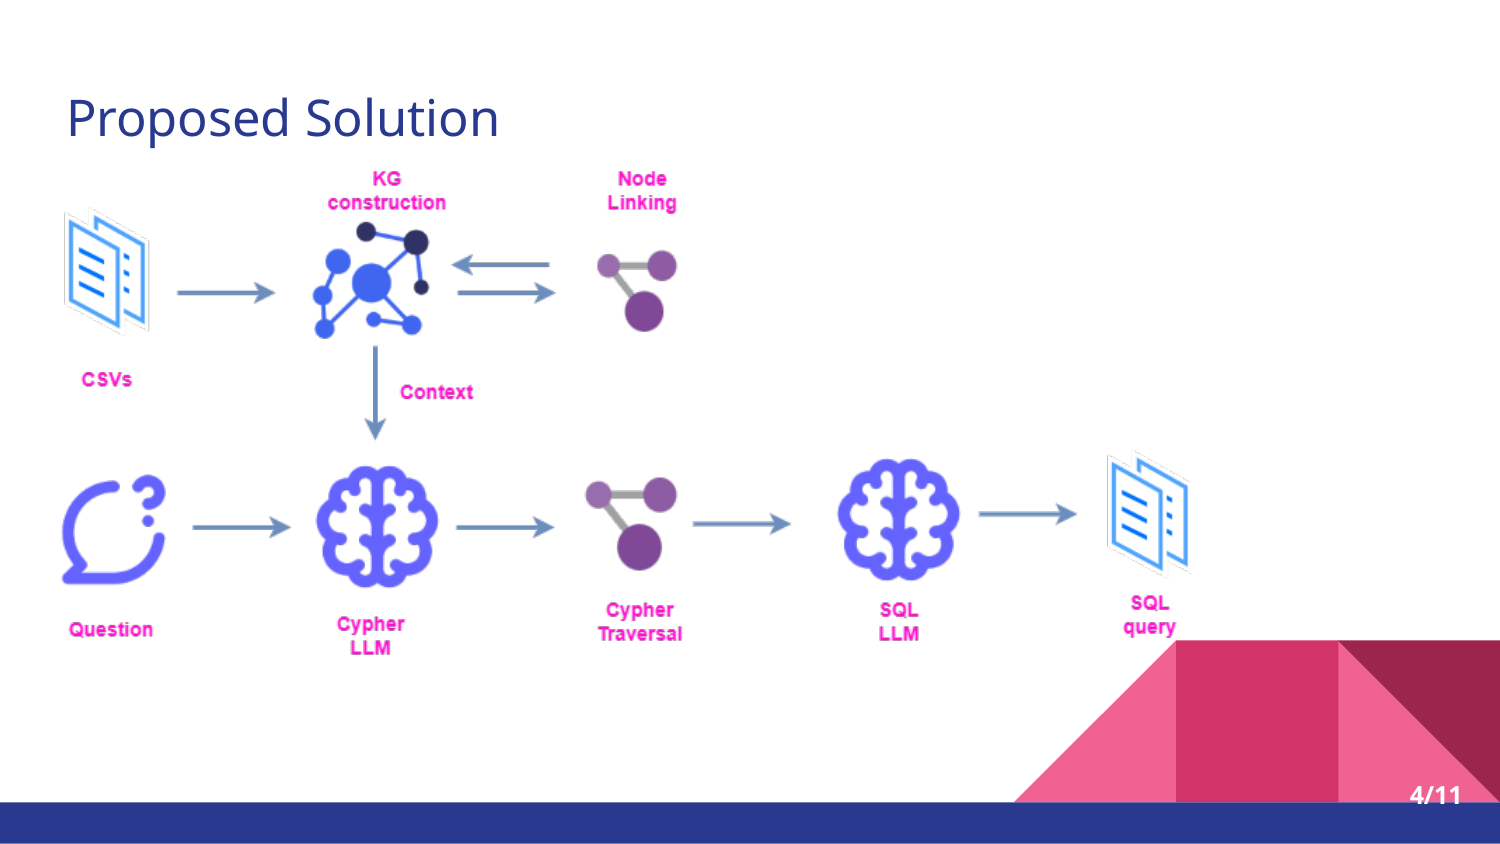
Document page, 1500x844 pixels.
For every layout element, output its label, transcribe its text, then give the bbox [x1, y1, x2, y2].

picture [51, 166, 1192, 659]
slide_number 4/11 [1387, 762, 1478, 828]
title Proposed Solution [51, 67, 1449, 167]
